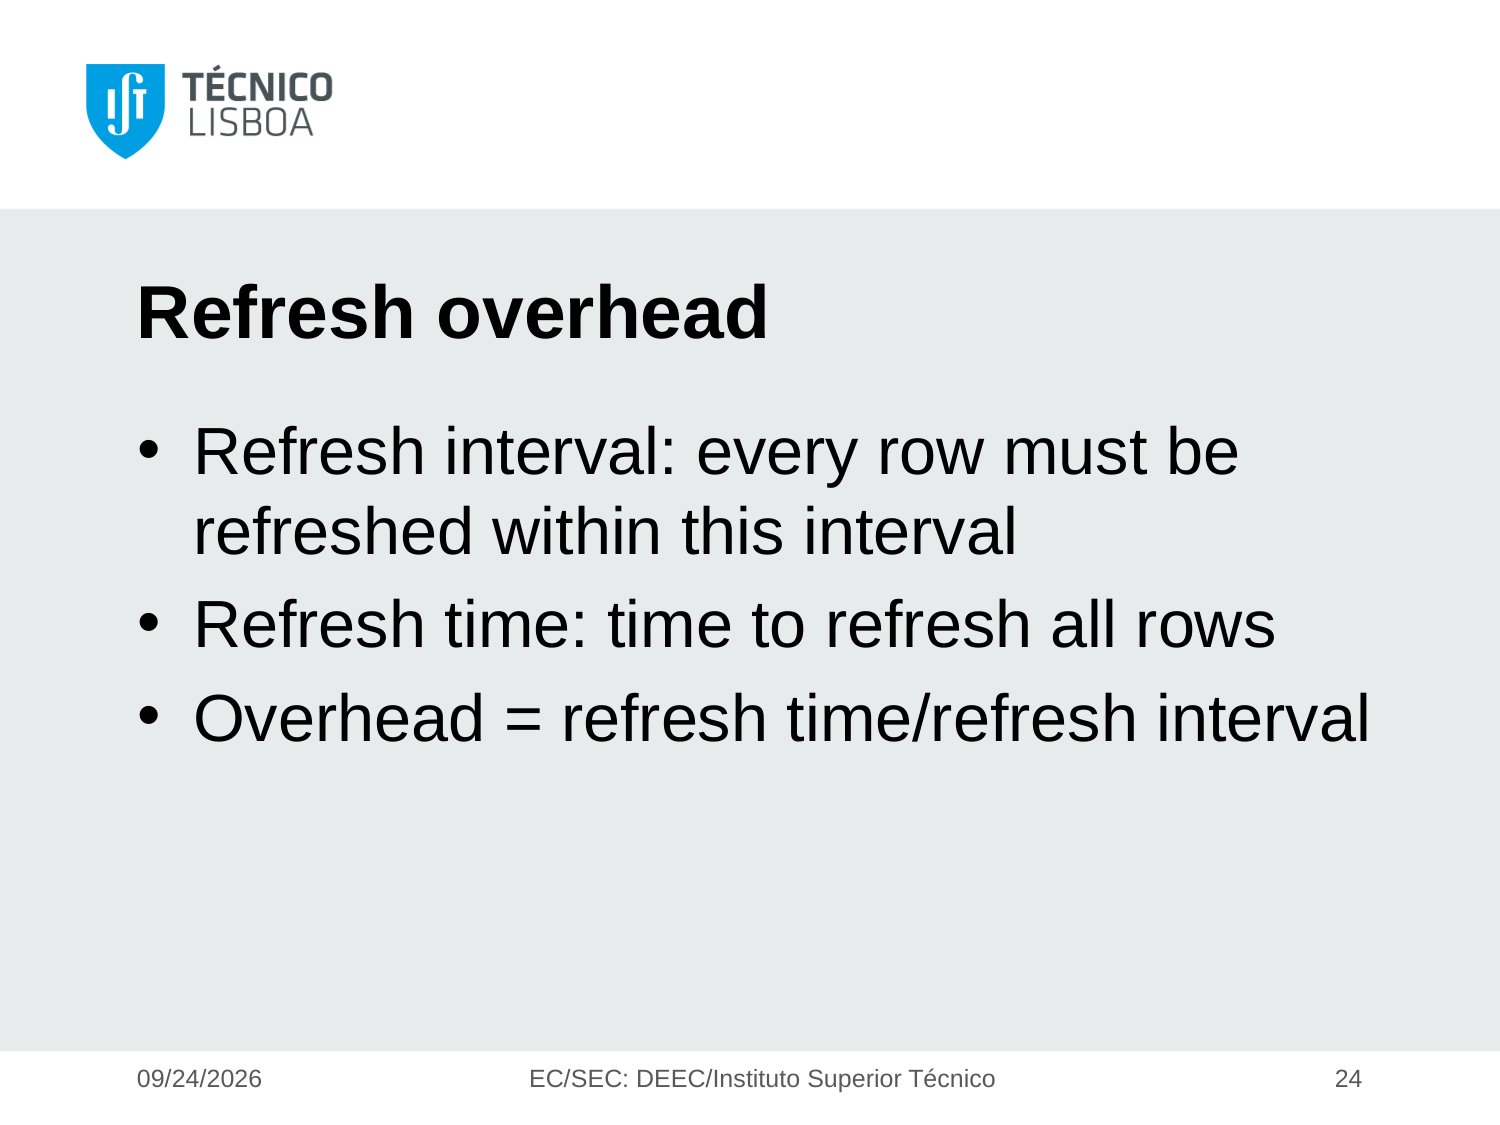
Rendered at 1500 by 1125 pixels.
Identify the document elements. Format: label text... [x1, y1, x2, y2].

list Refresh interval: every row must be refreshed within this interval Refresh time: time to refresh all rows Overhead = refresh time/refresh interval [121, 400, 1423, 1005]
footer EC/SEC: DEEC/Instituto Superior Técnico [512, 1052, 1021, 1103]
title Refresh overhead [121, 237, 1378, 381]
slide_number 11/22/2018 [121, 1052, 425, 1103]
slide_number <number> [1077, 1052, 1378, 1103]
picture [0, 0, 1500, 1125]
